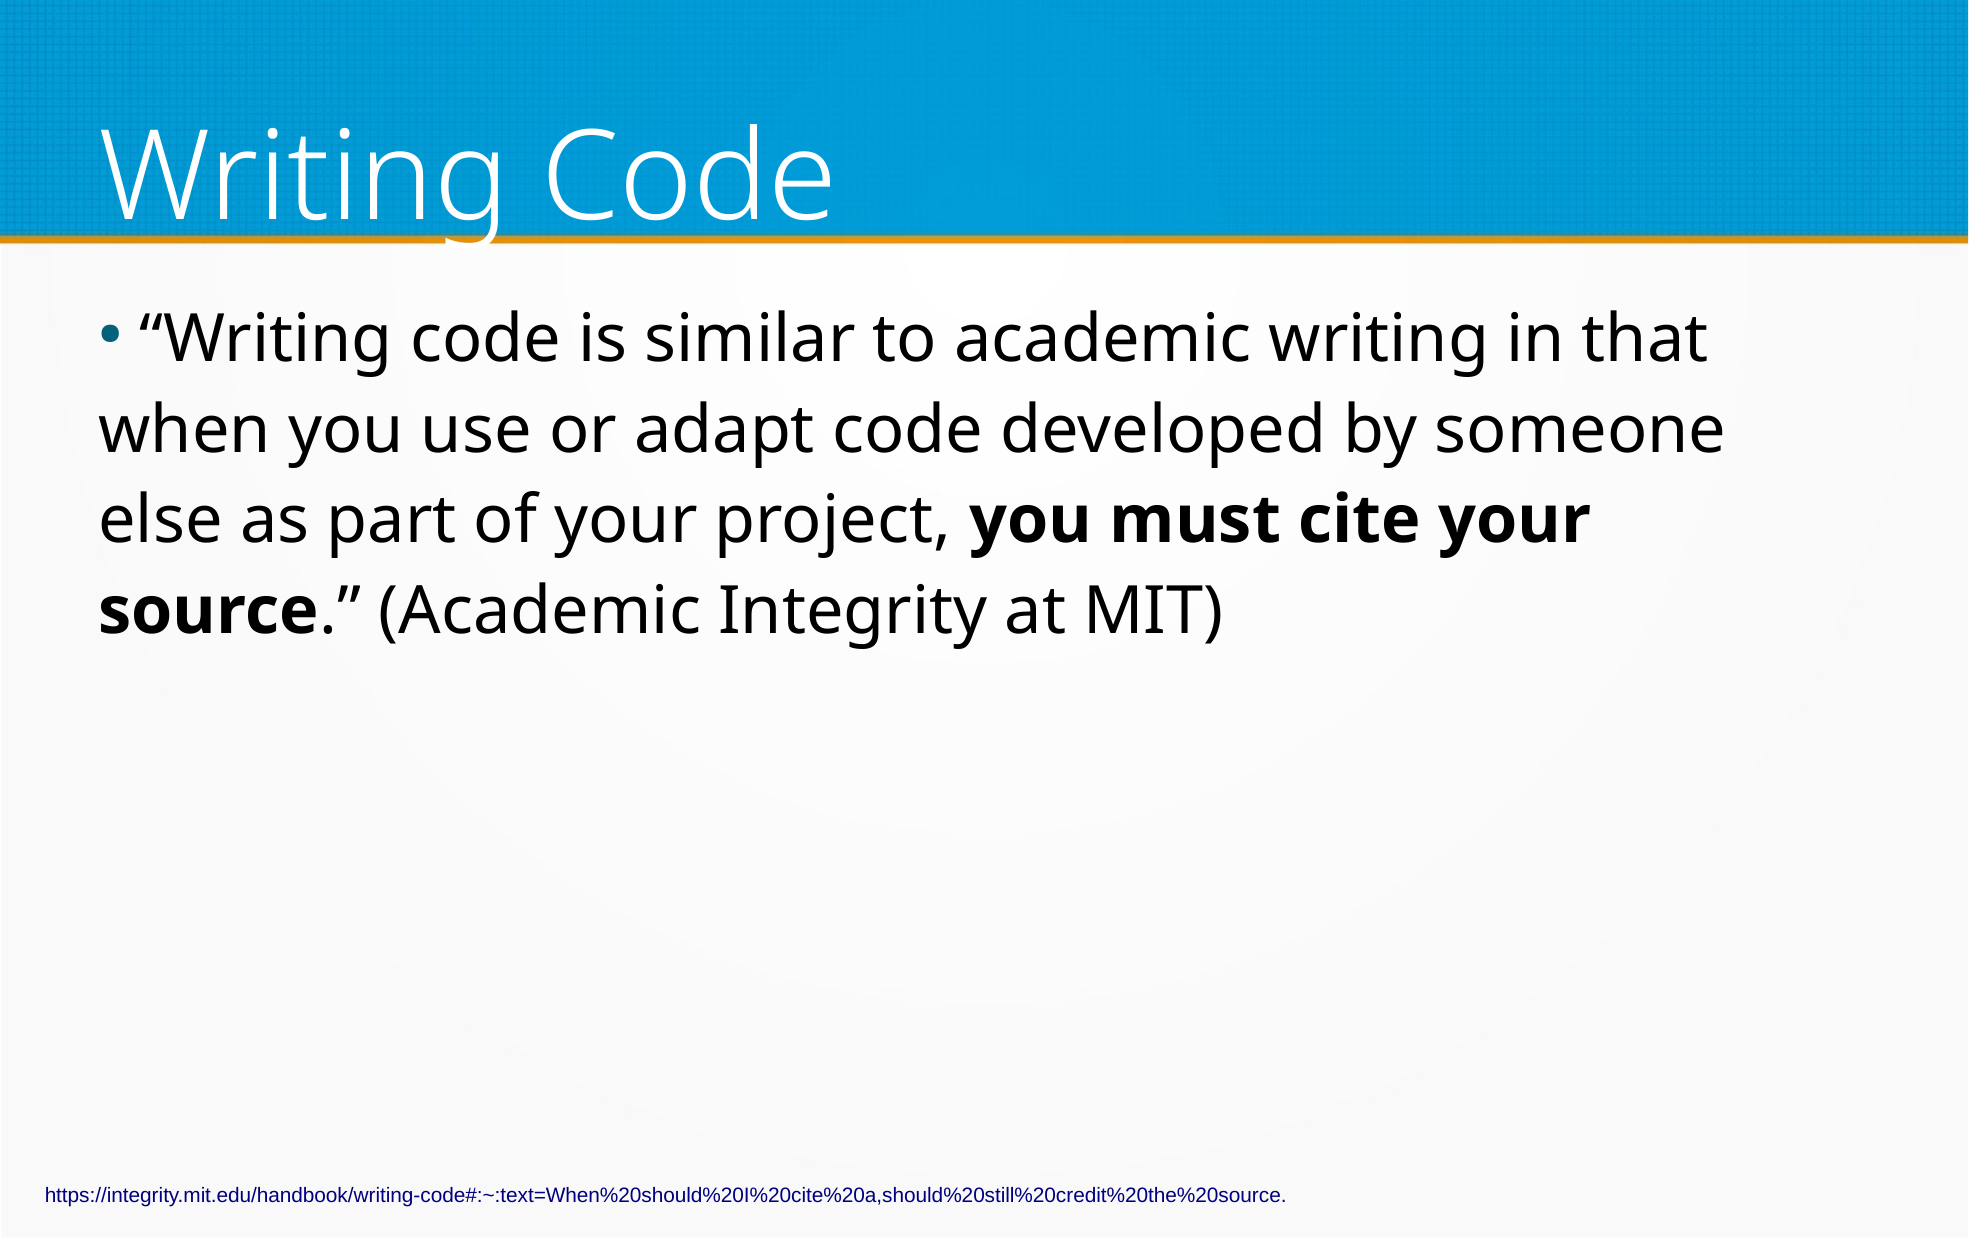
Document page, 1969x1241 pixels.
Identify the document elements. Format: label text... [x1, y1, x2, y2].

list “Writing code is similar to academic writing in that when you use or adapt code developed by someone else as part of your project, you must cite your source.” (Academic Integrity at MIT) [98, 290, 1870, 1156]
picture [0, 233, 1969, 1241]
title Writing Code [98, 49, 1870, 257]
text_box https://integrity.mit.edu/handbook/writing-code#:~:text=When%20should%20I%20cite%20a,should%20still%20credit%20the%20source. [30, 1176, 1302, 1216]
